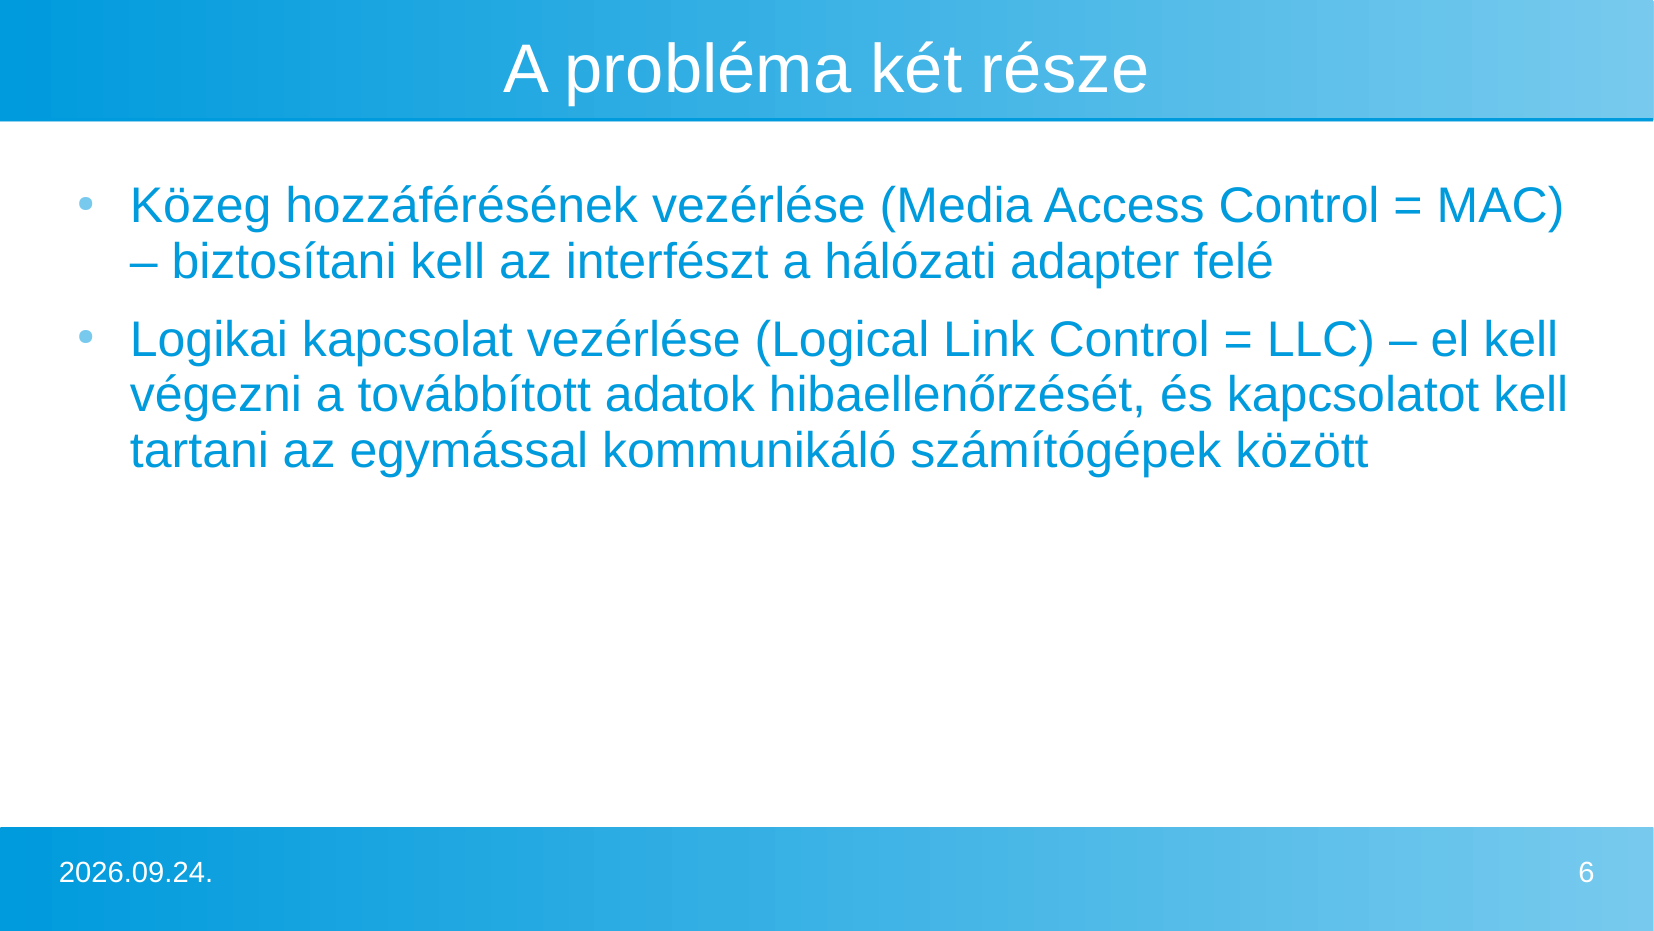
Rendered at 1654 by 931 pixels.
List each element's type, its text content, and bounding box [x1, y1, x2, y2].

title A probléma két része [59, 29, 1595, 108]
list Közeg hozzáférésének vezérlése (Media Access Control = MAC) – biztosítani kell az interfészt a hálózati adapter felé Logikai kapcsolat vezérlése (Logical Link Control = LLC) – el kell végezni a továbbított adatok hibaellenőrzését, és kapcsolatot kell tartani az egymással kommunikáló számítógépek között [59, 177, 1595, 768]
